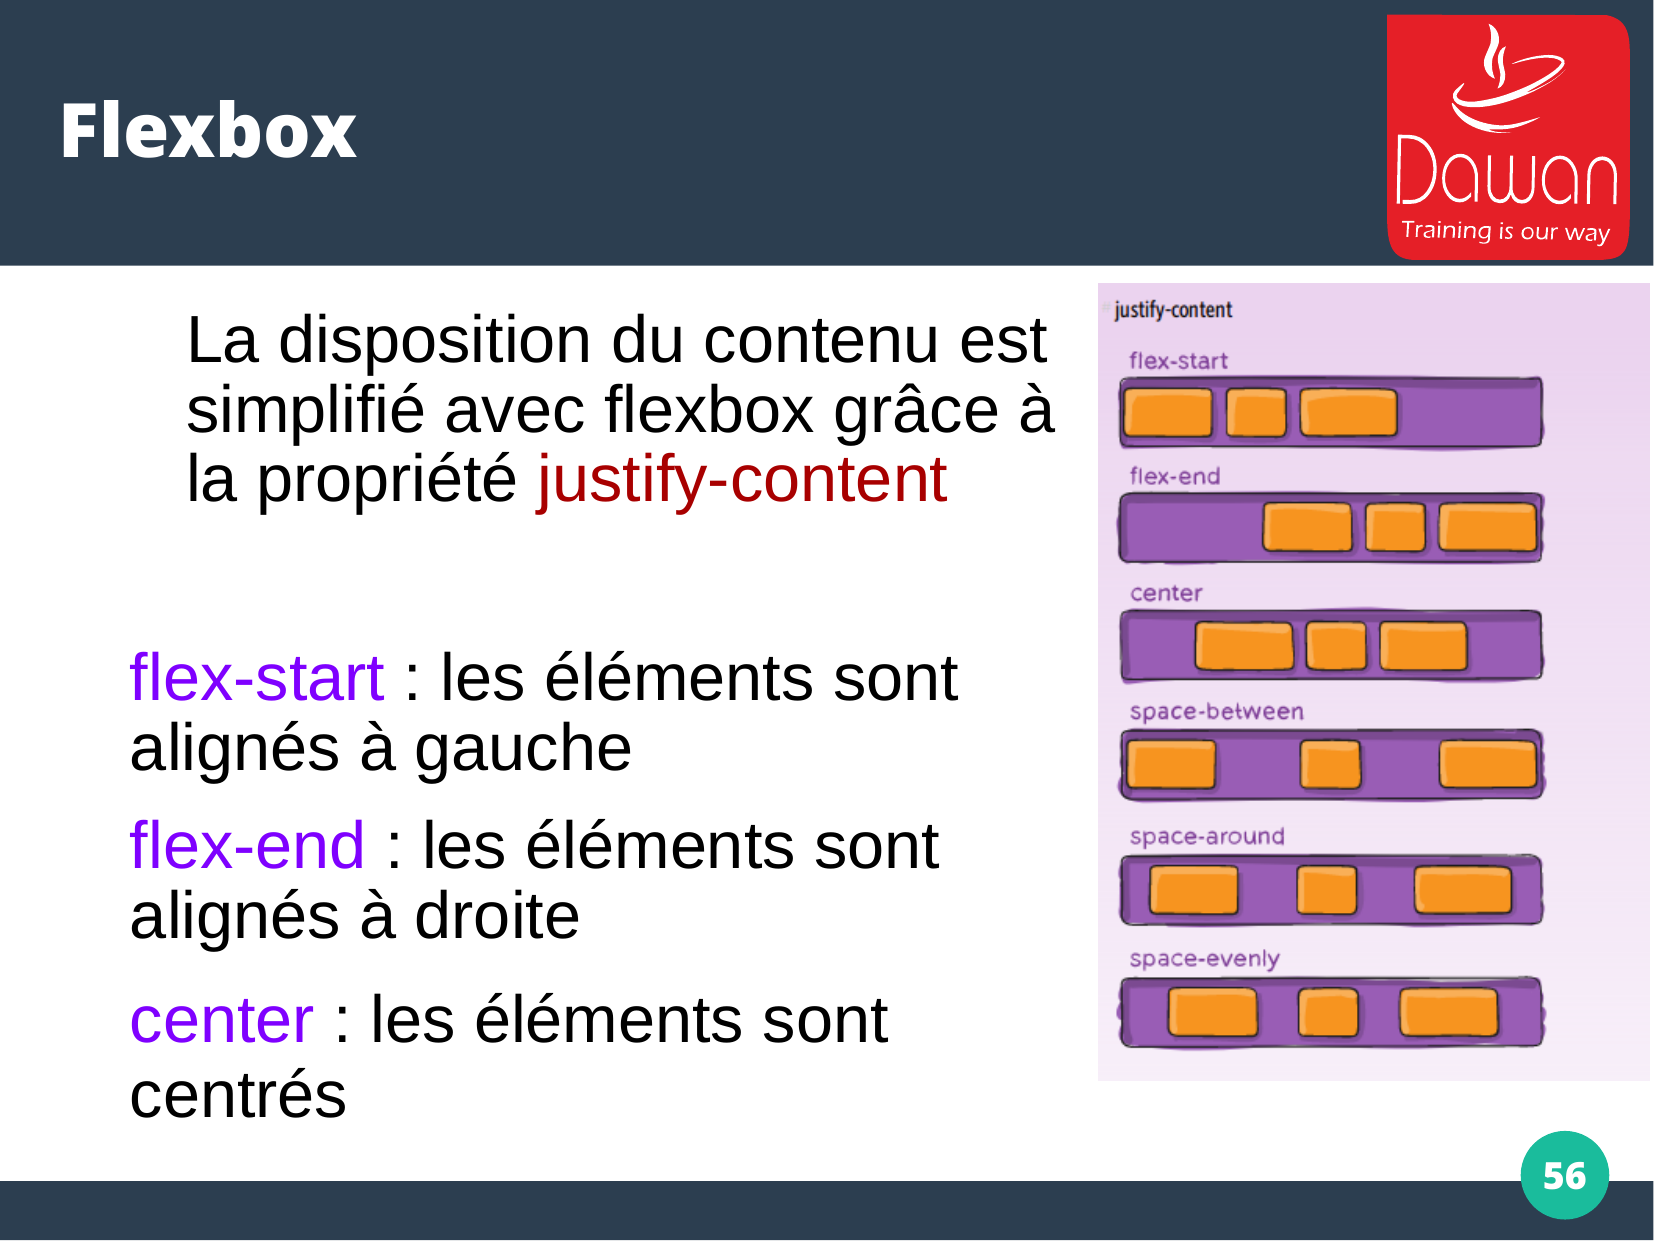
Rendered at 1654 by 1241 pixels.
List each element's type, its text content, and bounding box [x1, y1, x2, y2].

title Flexbox [59, 49, 1387, 207]
picture [1387, 14, 1630, 260]
picture [1098, 283, 1650, 1081]
list La disposition du contenu est simplifié avec flexbox grâce à la propriété justify-content flex-start : les éléments sont alignés à gauche flex-end : les éléments sont alignés à droite center : les éléments sont centrés [59, 307, 1099, 1152]
